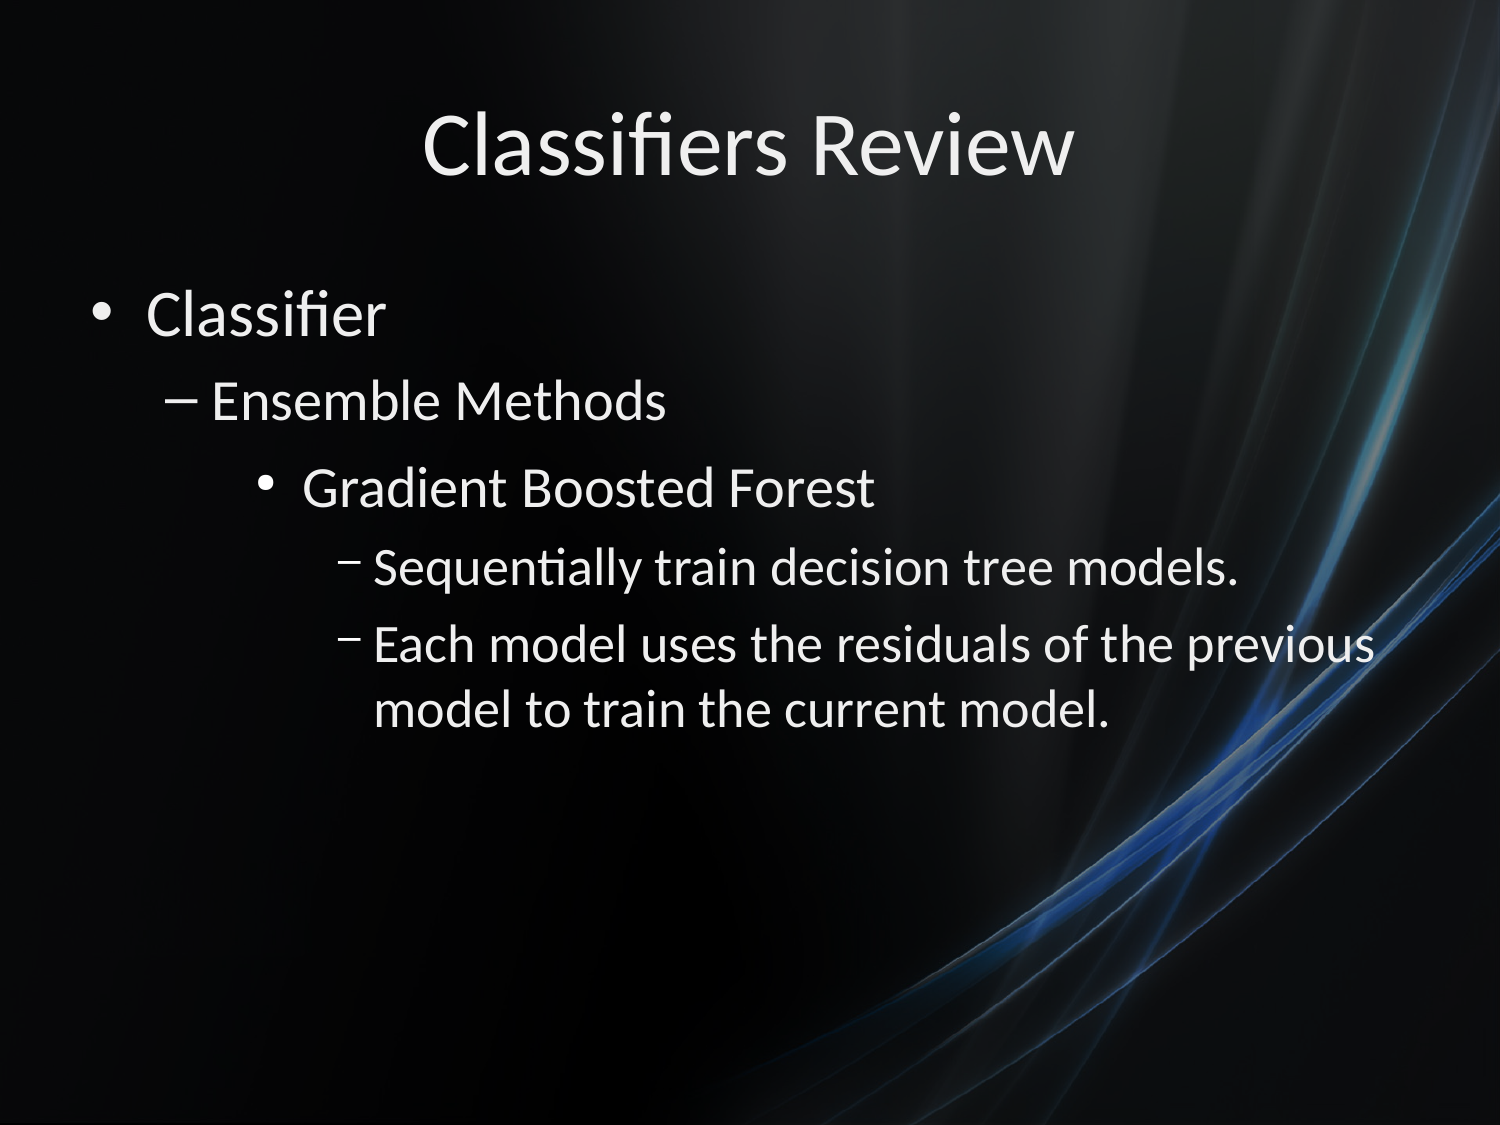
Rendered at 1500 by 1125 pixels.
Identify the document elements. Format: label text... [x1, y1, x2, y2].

list Classifier Ensemble Methods Gradient Boosted Forest Sequentially train decision tree models. Each model uses the residuals of the previous model to train the current model. [75, 262, 1425, 1005]
title Classifiers Review [75, 45, 1425, 233]
picture [0, 0, 1500, 1125]
